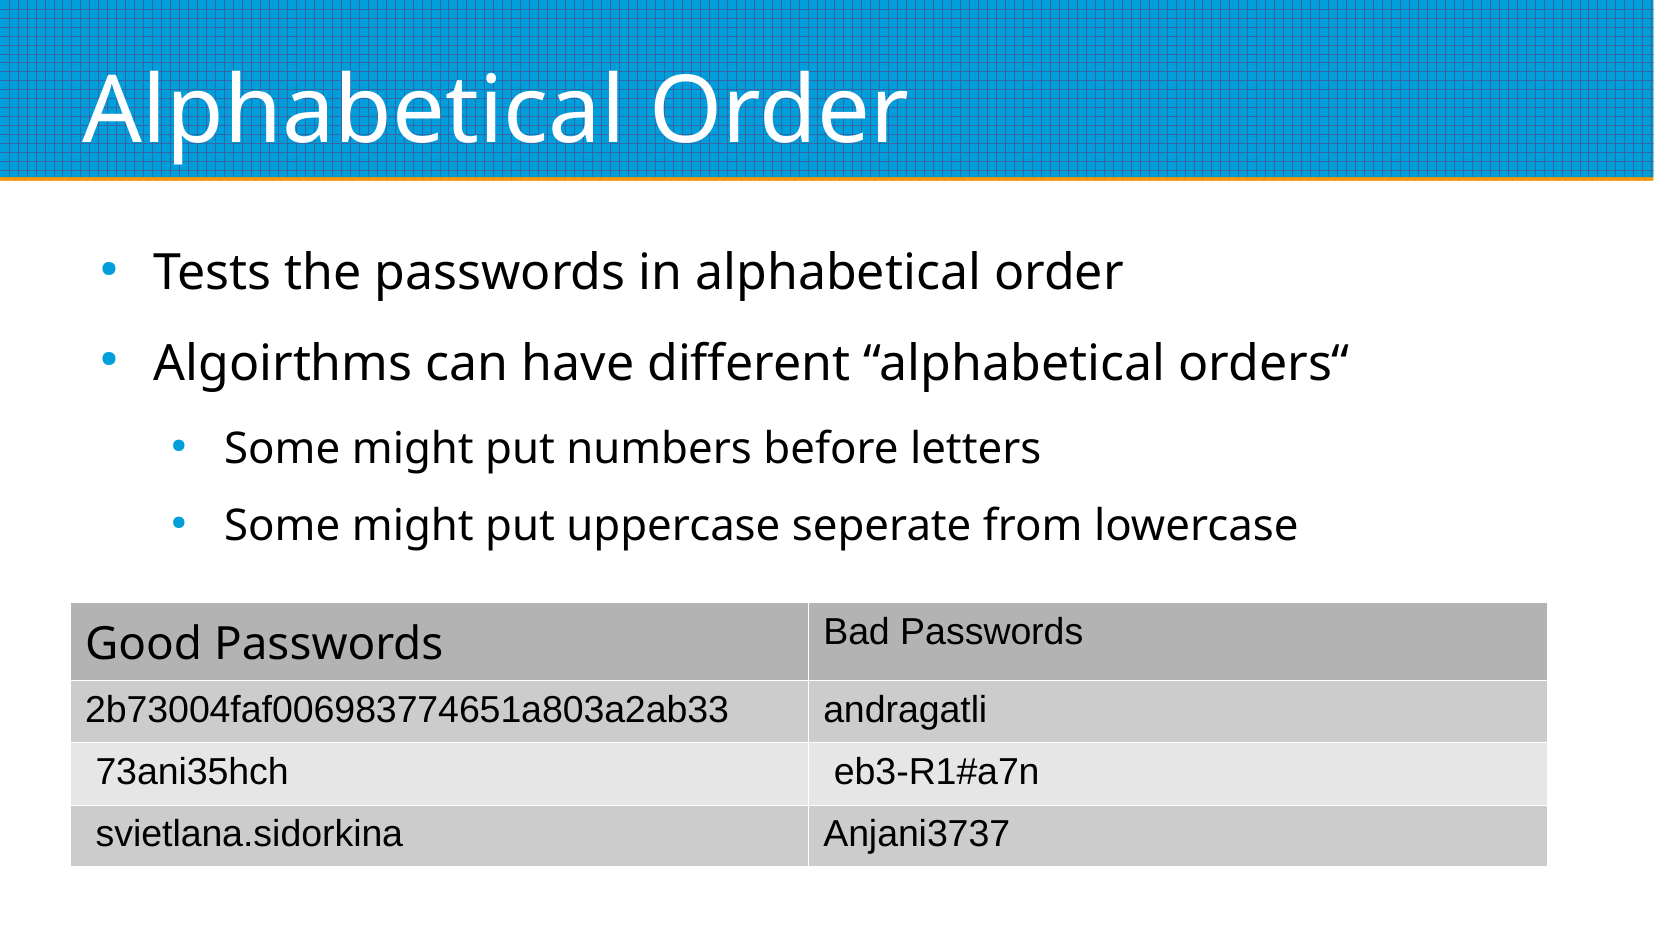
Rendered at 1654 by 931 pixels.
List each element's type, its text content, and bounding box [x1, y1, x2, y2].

table_cell eb3-R1#a7n [809, 743, 1547, 805]
list Tests the passwords in alphabetical order Algoirthms can have different “alphabetical orders“ Some might put numbers before letters Some might put uppercase seperate from lowercase [82, 236, 1563, 811]
table_cell andragatli [809, 681, 1547, 742]
table_header Good Passwords [71, 603, 808, 680]
table_cell 2b73004faf006983774651a803a2ab33 [71, 681, 808, 742]
table_cell 73ani35hch [71, 743, 808, 805]
title Alphabetical Order [82, 14, 1571, 171]
table_cell svietlana.sidorkina [71, 806, 808, 866]
table_cell Anjani3737 [809, 806, 1547, 866]
table_header Bad Passwords [809, 603, 1547, 680]
